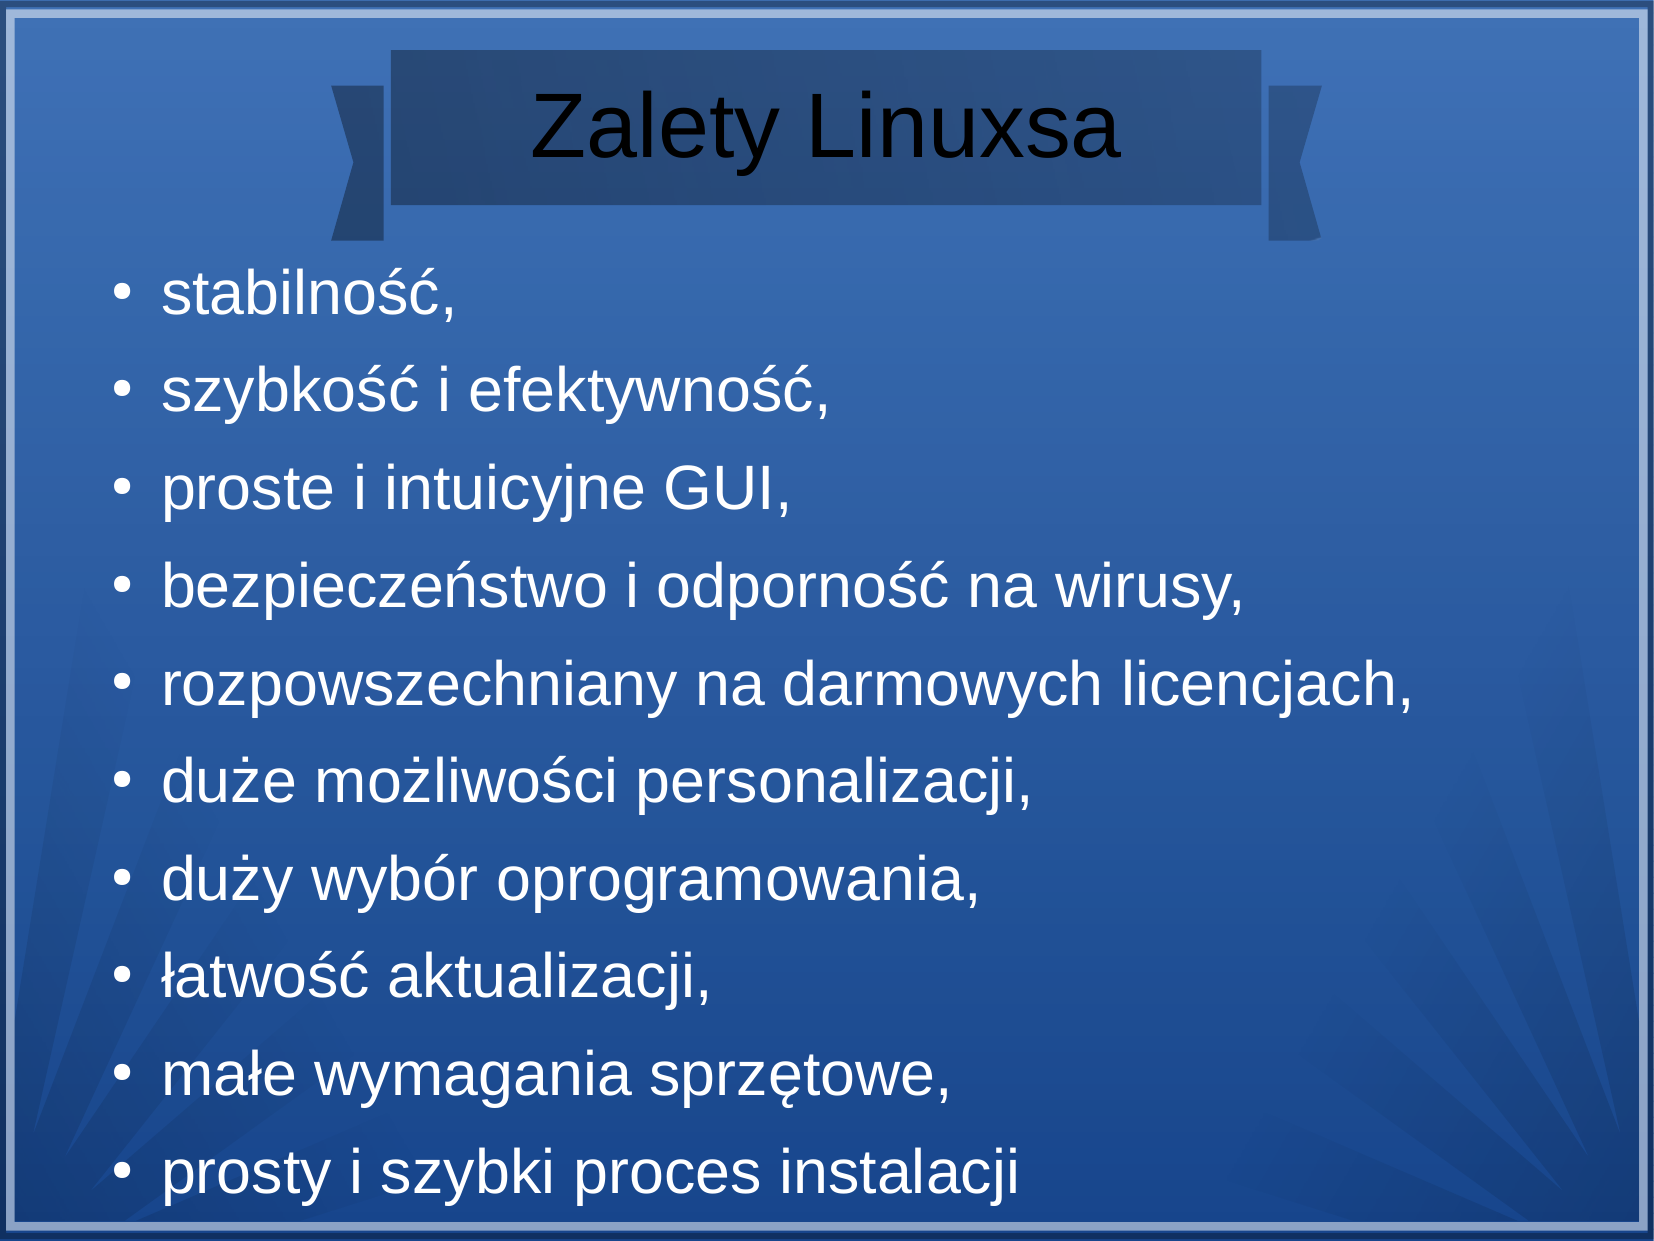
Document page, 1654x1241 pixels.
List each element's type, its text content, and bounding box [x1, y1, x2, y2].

title Zalety Linuxsa [389, 47, 1264, 205]
list stabilność, szybkość i efektywność, proste i intuicyjne GUI, bezpieczeństwo i odporność na wirusy, rozpowszechniany na darmowych licencjach, duże możliwości personalizacji, duży wybór oprogramowania, łatwość aktualizacji, małe wymagania sprzętowe, prosty i szybki proces instalacji [94, 257, 1583, 1217]
